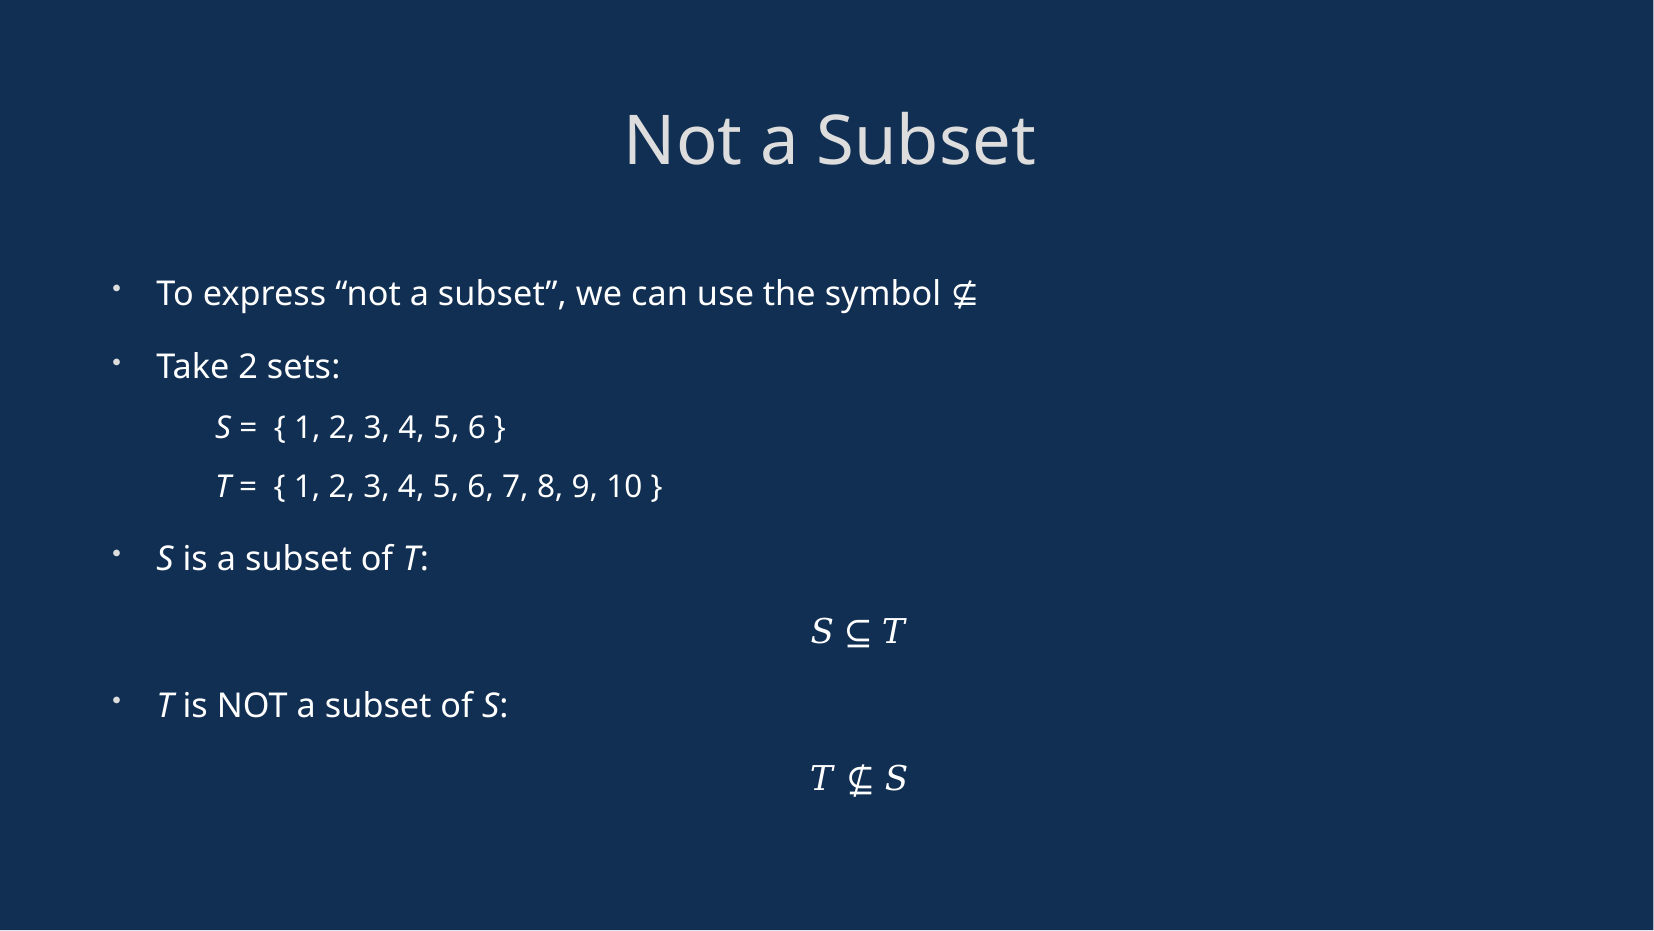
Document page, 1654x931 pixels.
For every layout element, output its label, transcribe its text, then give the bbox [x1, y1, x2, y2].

list To express “not a subset”, we can use the symbol ⊈ Take 2 sets: S = { 1, 2, 3, 4, 5, 6 } T = { 1, 2, 3, 4, 5, 6, 7, 8, 9, 10 } S is a subset of T: 𝑆 ⊆ 𝑇 T is NOT a subset of S: 𝑇 ⊈ 𝑆 [97, 268, 1563, 806]
title Not a Subset [97, 96, 1563, 180]
